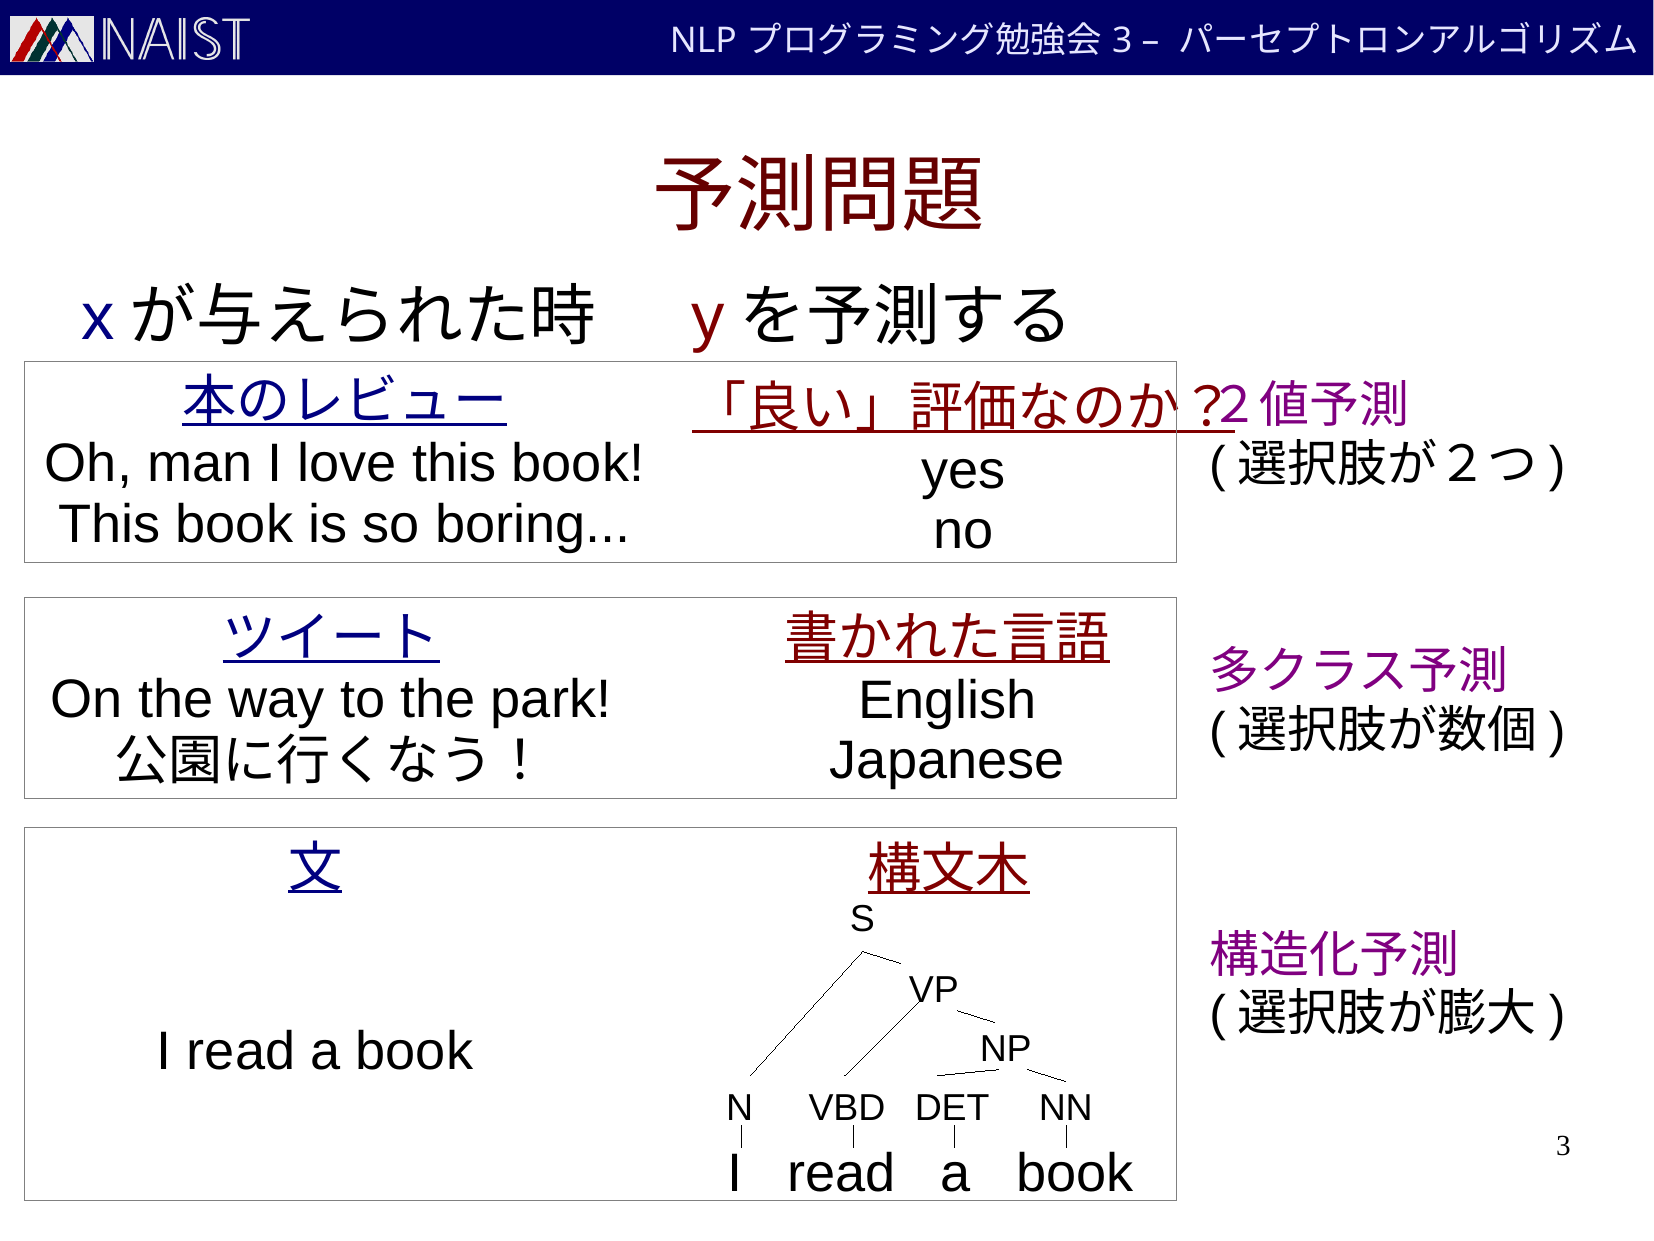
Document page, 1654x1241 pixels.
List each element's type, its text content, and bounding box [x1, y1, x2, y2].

text_box N [711, 1079, 768, 1137]
text_box S [835, 890, 890, 948]
text_box 文 I read a book [142, 828, 489, 1089]
text_box VP [894, 961, 974, 1019]
text_box 構文木 [852, 829, 1046, 908]
title 予測問題 [75, 92, 1564, 285]
text_box 「良い」評価なのか？ yes no [677, 369, 1176, 562]
text_box VBD [793, 1079, 901, 1137]
text_box DET [901, 1079, 1005, 1137]
text_box ツイート On the way to the park! 公園に行くなう！ [35, 598, 627, 798]
text_box I read a book [712, 1134, 1150, 1211]
text_box 書かれた言語 English Japanese [770, 599, 1126, 798]
text_box 本のレビュー Oh, man I love this book! This book is so boring... [29, 362, 660, 562]
text_box NN [1024, 1079, 1108, 1137]
picture [10, 16, 94, 62]
text_box ２値予測 (選択肢が２つ) [1194, 369, 1581, 501]
list xが与えられた時 yを予測する [10, 262, 1248, 338]
text_box 多クラス予測 (選択肢が数個) [1194, 634, 1581, 767]
text_box NP [964, 1020, 1047, 1078]
text_box 「良い」評価なのか？ yes no [677, 369, 1250, 568]
picture [102, 17, 251, 60]
text_box 構造化予測 (選択肢が膨大) [1194, 918, 1581, 1050]
